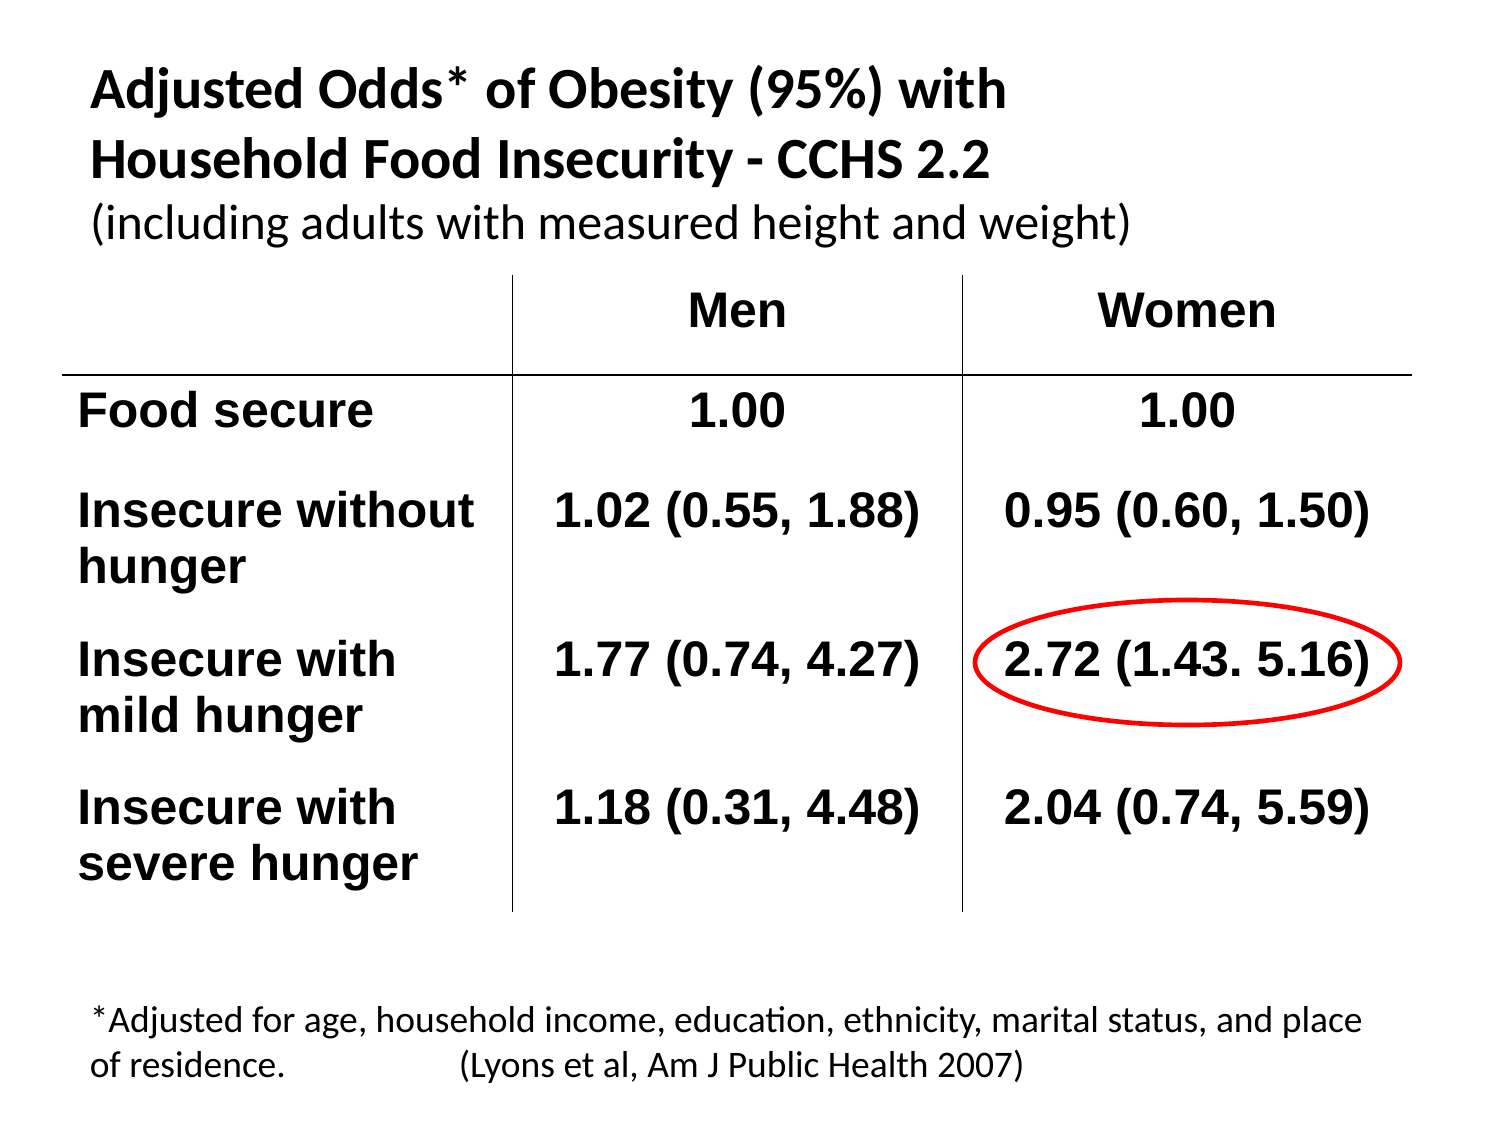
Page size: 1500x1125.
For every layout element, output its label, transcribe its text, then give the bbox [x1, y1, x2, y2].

table_header Men [513, 275, 962, 374]
table_cell Insecure with severe hunger [62, 772, 512, 912]
table_cell 1.00 [513, 376, 962, 475]
table_cell 1.18 (0.31, 4.48) [513, 772, 962, 912]
table_cell 1.02 (0.55, 1.88) [513, 475, 962, 624]
table_header [62, 275, 512, 374]
table_cell Insecure without hunger [62, 475, 512, 624]
table_cell 2.72 (1.43. 5.16) [963, 624, 1412, 772]
table_cell Food secure [62, 376, 512, 475]
title Adjusted Odds* of Obesity (95%) with Household Food Insecurity - CCHS 2.2 (including adults with measured height and weight) [75, 37, 1425, 263]
table_header Women [963, 275, 1412, 374]
table_cell 2.72 (1.43. 5.16) [978, 624, 1397, 722]
table_cell Insecure with mild hunger [62, 624, 512, 772]
table_cell 0.95 (0.60, 1.50) [963, 475, 1412, 624]
text_box *Adjusted for age, household income, education, ethnicity, marital status, and place of residence. (Lyons et al, Am J Public Health 2007) [75, 987, 1388, 1093]
table_cell 1.00 [963, 376, 1412, 475]
table_cell 0.95 (0.60, 1.50) [1030, 603, 1345, 624]
table_cell 2.04 (0.74, 5.59) [963, 772, 1412, 912]
table_cell 1.77 (0.74, 4.27) [513, 624, 962, 772]
